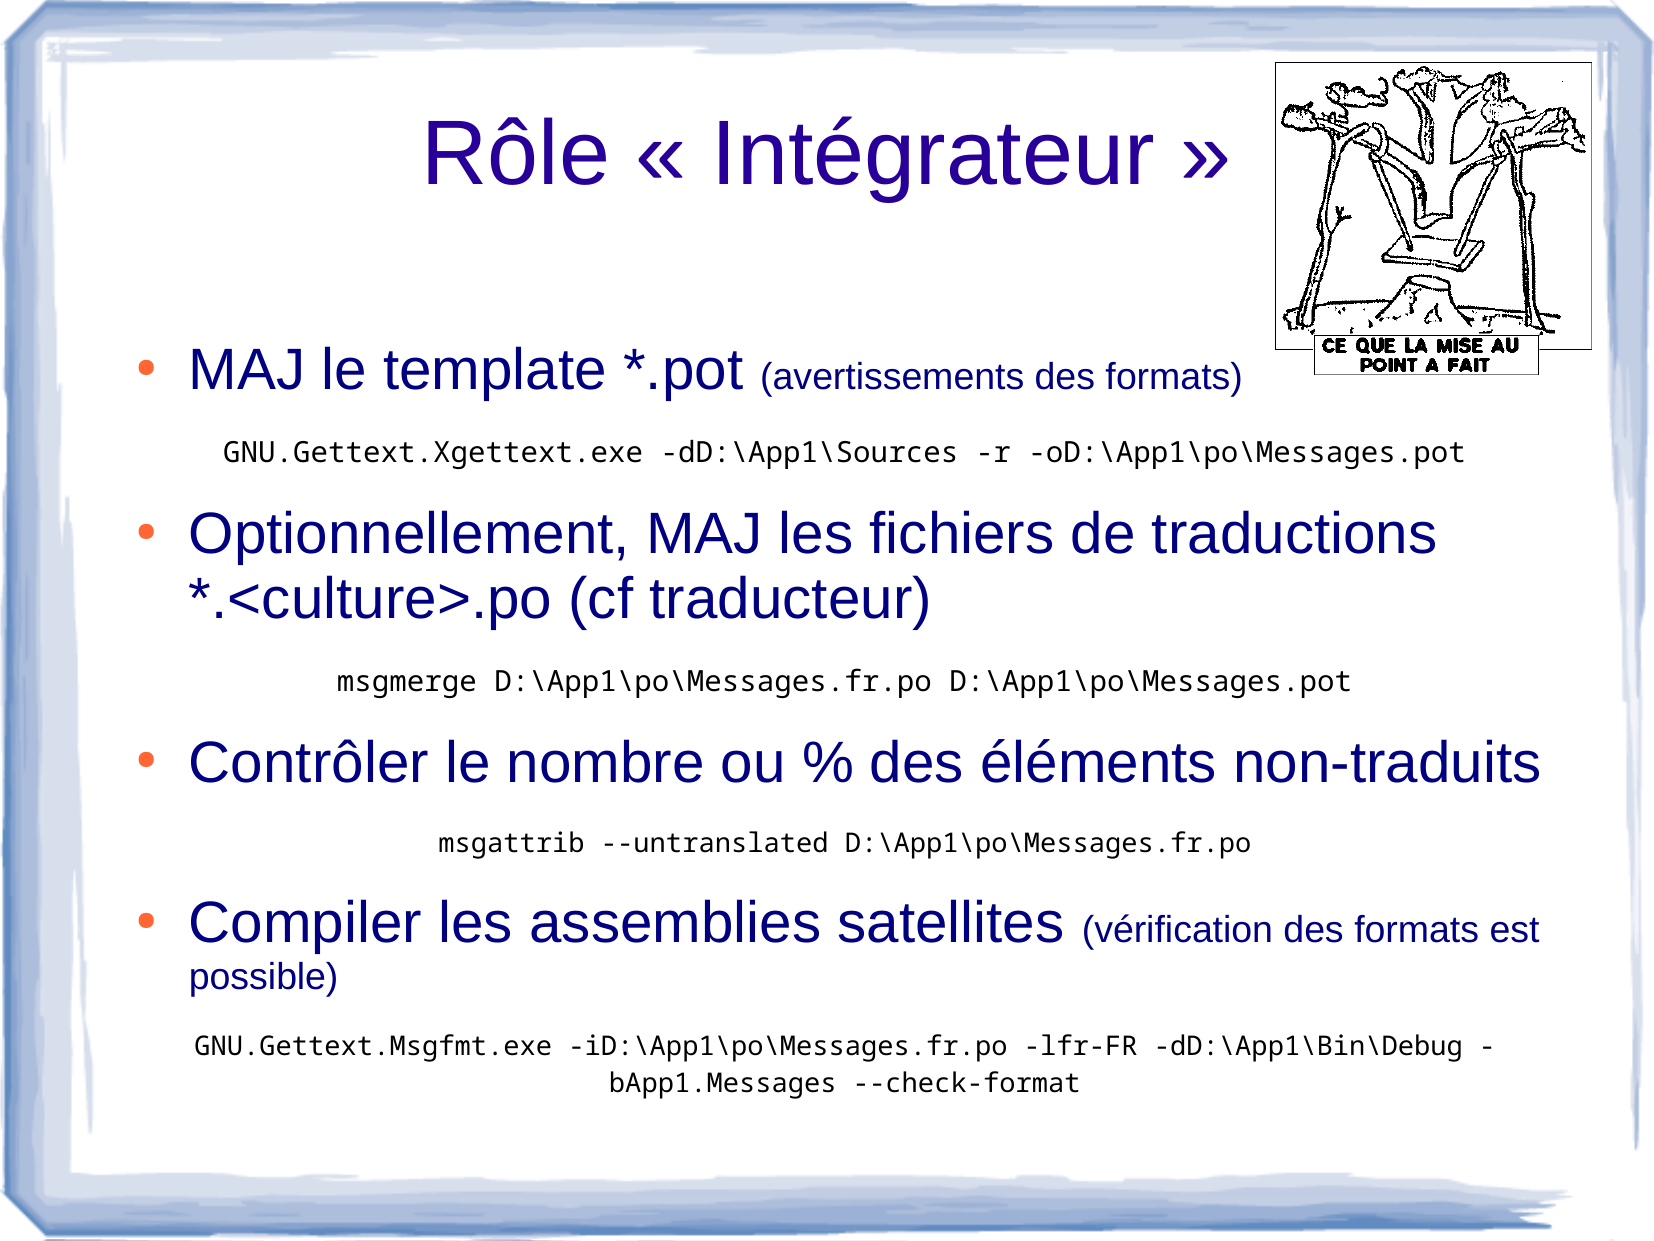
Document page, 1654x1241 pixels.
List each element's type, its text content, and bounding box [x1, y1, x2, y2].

list MAJ le template *.pot (avertissements des formats) GNU.Gettext.Xgettext.exe -dD:\App1\Sources -r -oD:\App1\po\Messages.pot Optionnellement, MAJ les fichiers de traductions *.<culture>.po (cf traducteur) msgmerge D:\App1\po\Messages.fr.po D:\App1\po\Messages.pot Contrôler le nombre ou % des éléments non-traduits msgattrib --untranslated D:\App1\po\Messages.fr.po Compiler les assemblies satellites (vérification des formats est possible) GNU.Gettext.Msgfmt.exe -iD:\App1\po\Messages.fr.po -lfr-FR -dD:\App1\Bin\Debug -bApp1.Messages --check-format [118, 336, 1571, 1141]
title Rôle « Intégrateur » [82, 56, 1571, 250]
picture [0, 0, 1654, 1241]
